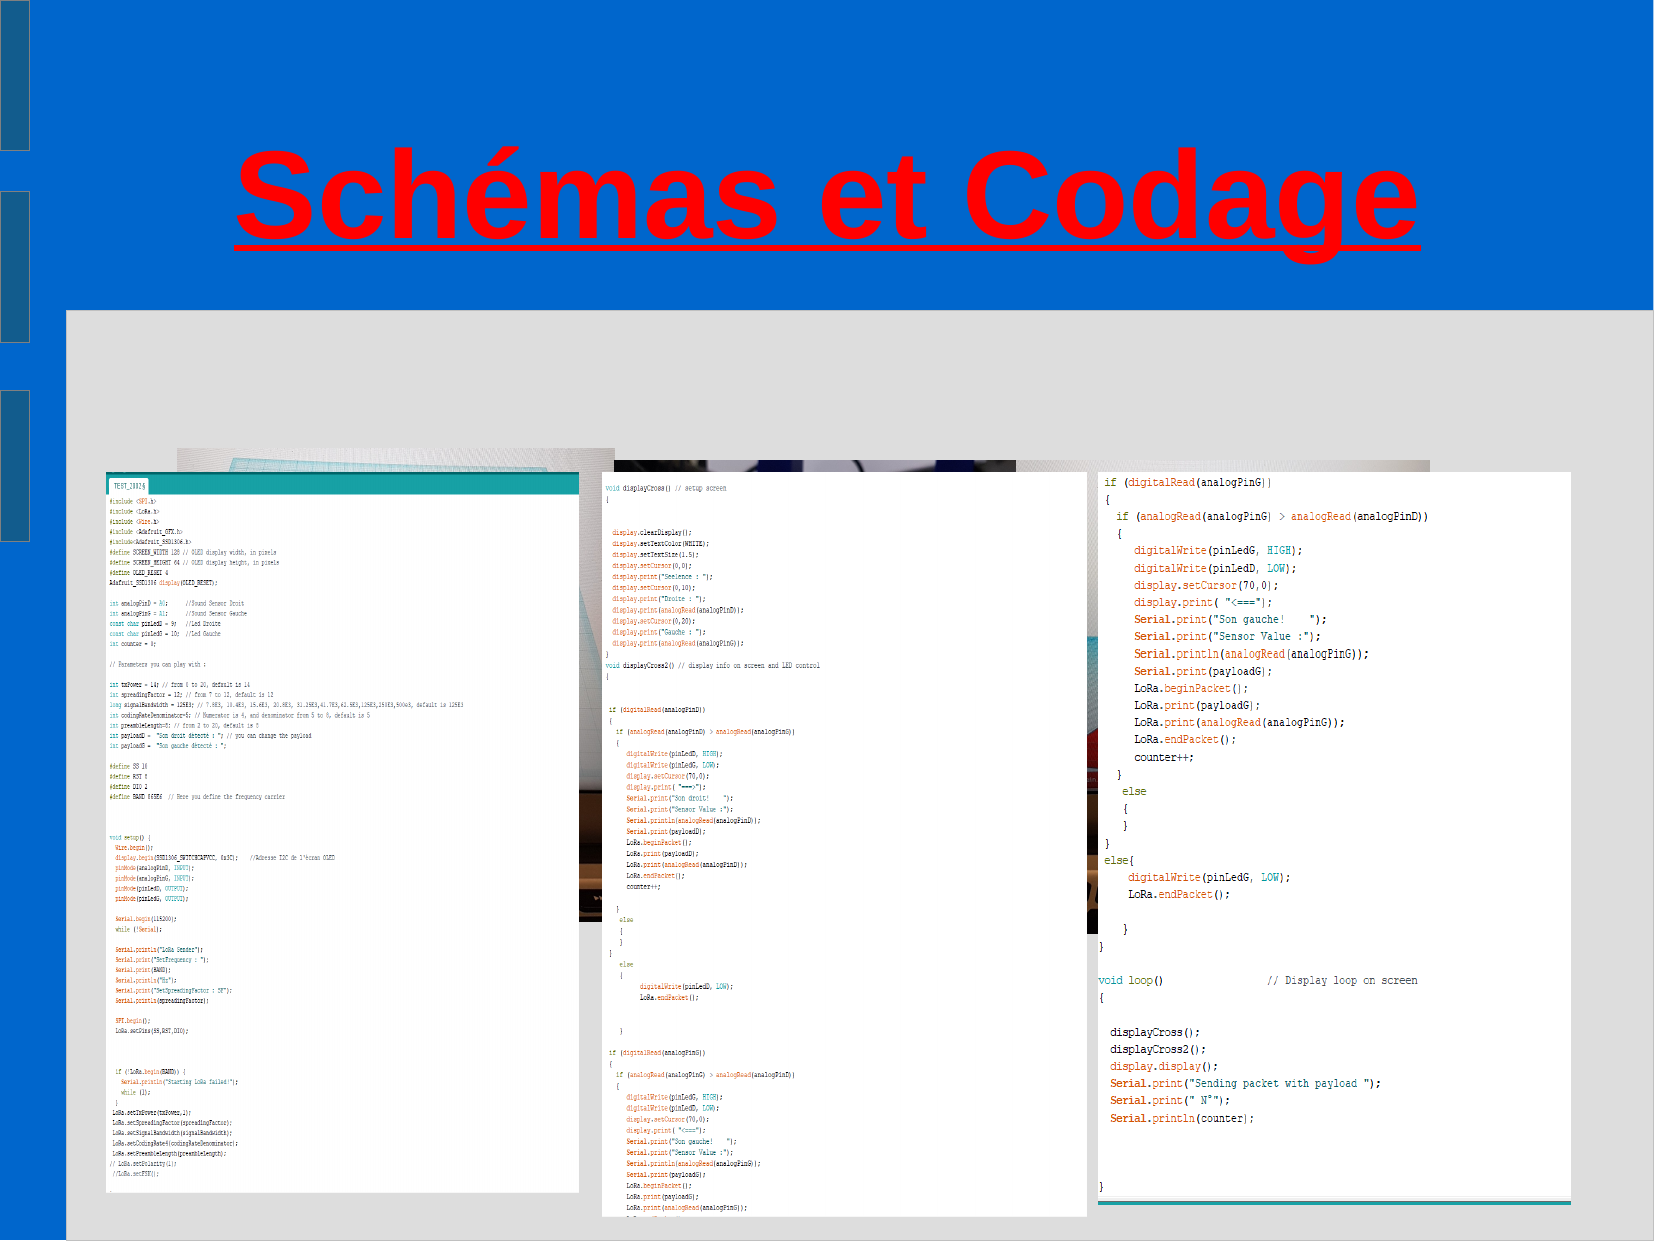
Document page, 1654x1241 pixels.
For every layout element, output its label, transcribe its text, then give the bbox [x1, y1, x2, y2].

picture [106, 448, 1571, 1217]
title Schémas et Codage [121, 91, 1534, 299]
